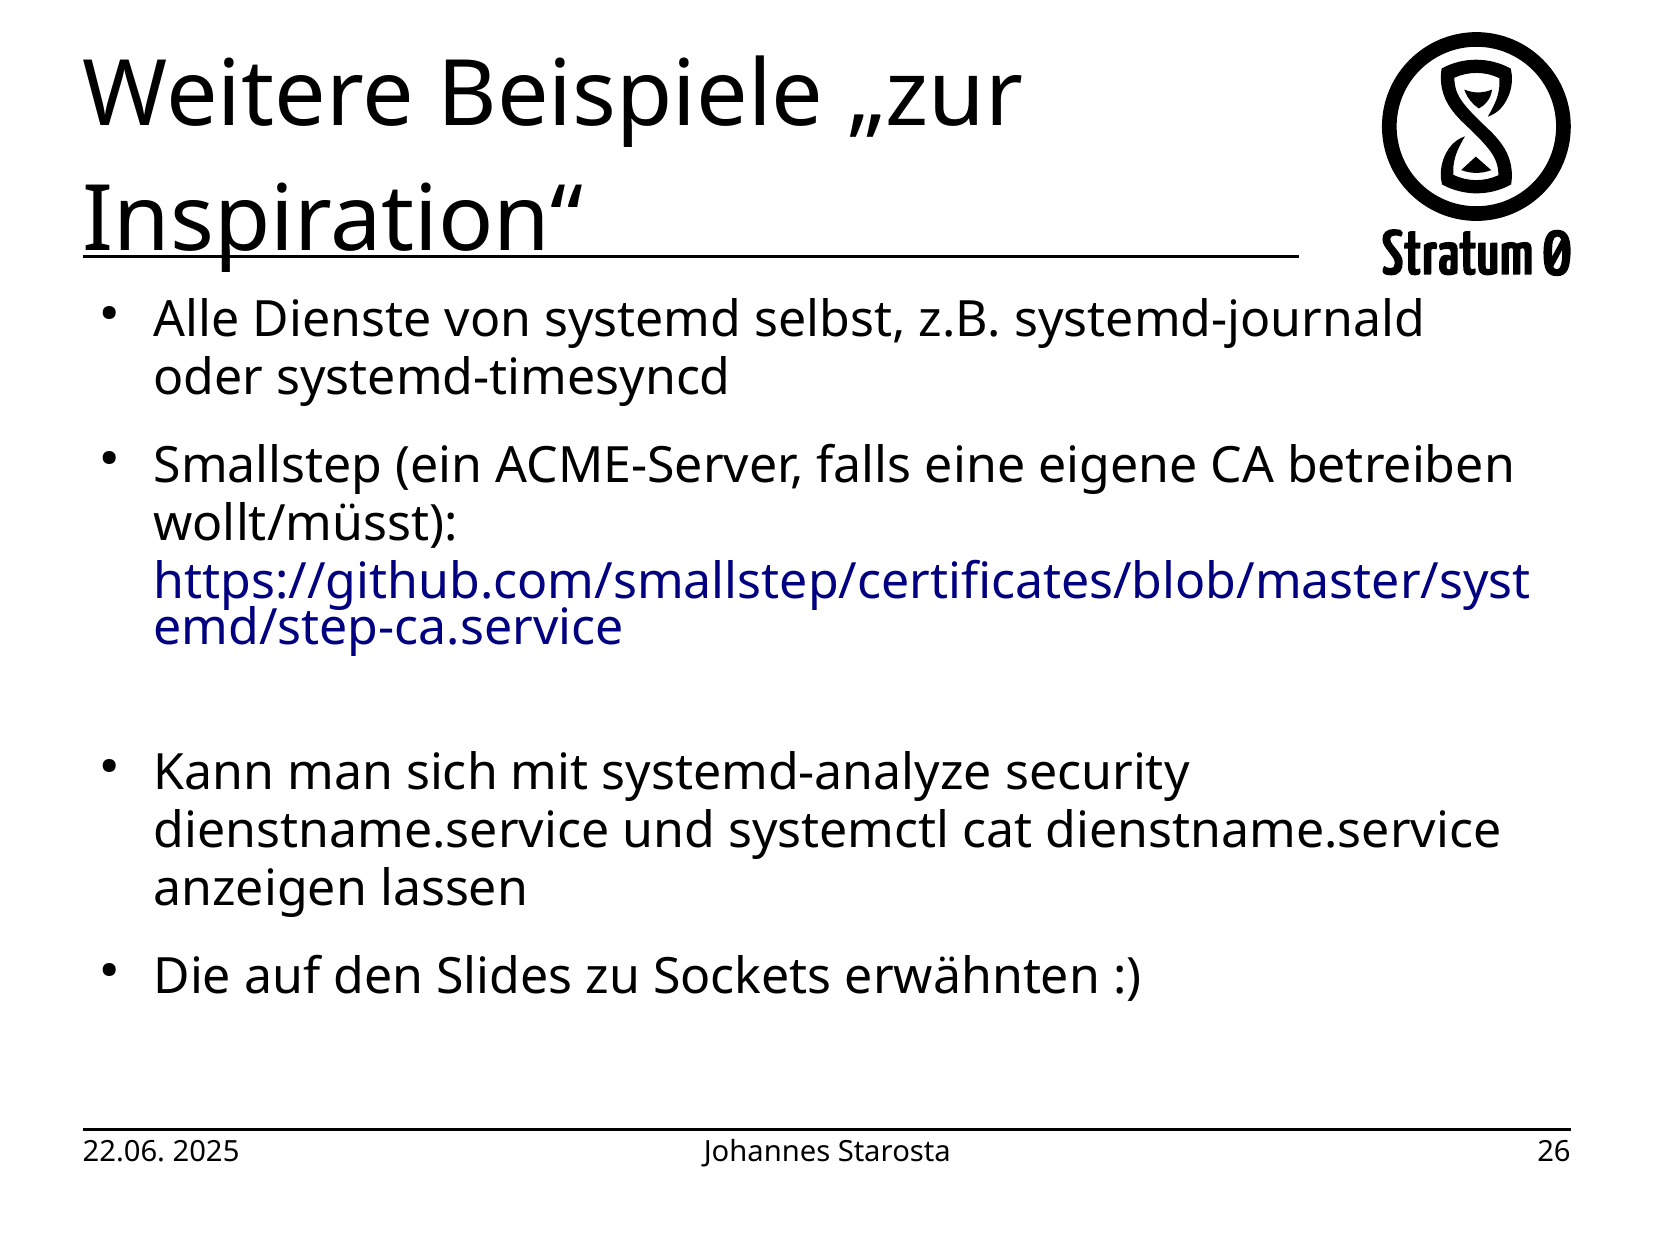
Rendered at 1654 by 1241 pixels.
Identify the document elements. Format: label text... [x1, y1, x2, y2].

title Weitere Beispiele „zur Inspiration“ [82, 49, 1300, 257]
list Alle Dienste von systemd selbst, z.B. systemd-journald oder systemd-timesyncd Smallstep (ein ACME-Server, falls eine eigene CA betreiben wollt/müsst): https://github.com/smallstep/certificates/blob/master/systemd/step-ca.service Kann man sich mit systemd-analyze security dienstname.service und systemctl cat dienstname.service anzeigen lassen Die auf den Slides zu Sockets erwähnten :) [82, 290, 1538, 1010]
